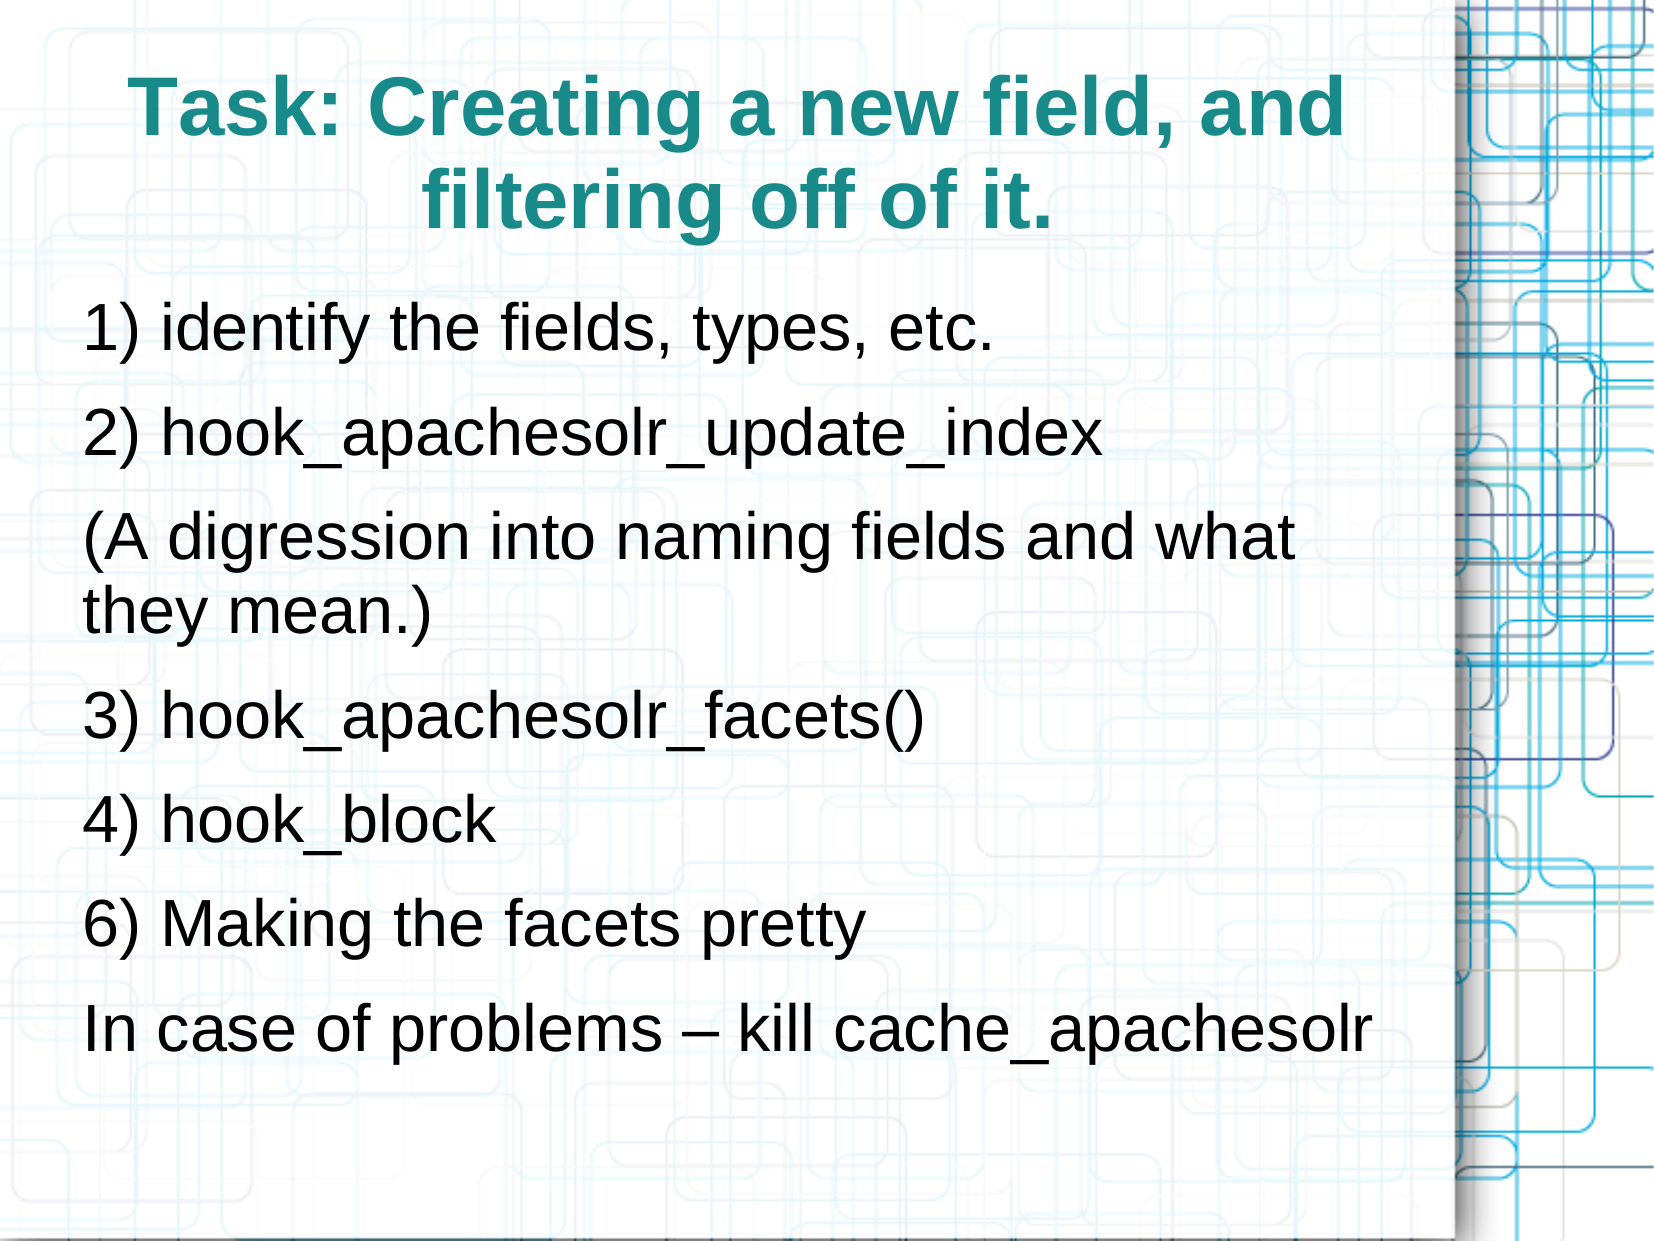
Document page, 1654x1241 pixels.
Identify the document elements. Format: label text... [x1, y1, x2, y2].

picture [0, 0, 1654, 1241]
list 1) identify the fields, types, etc. 2) hook_apachesolr_update_index (A digression into naming fields and what they mean.) 3) hook_apachesolr_facets() 4) hook_block 6) Making the facets pretty In case of problems – kill cache_apachesolr [82, 290, 1418, 1094]
title Task: Creating a new field, and filtering off of it. [59, 56, 1418, 250]
